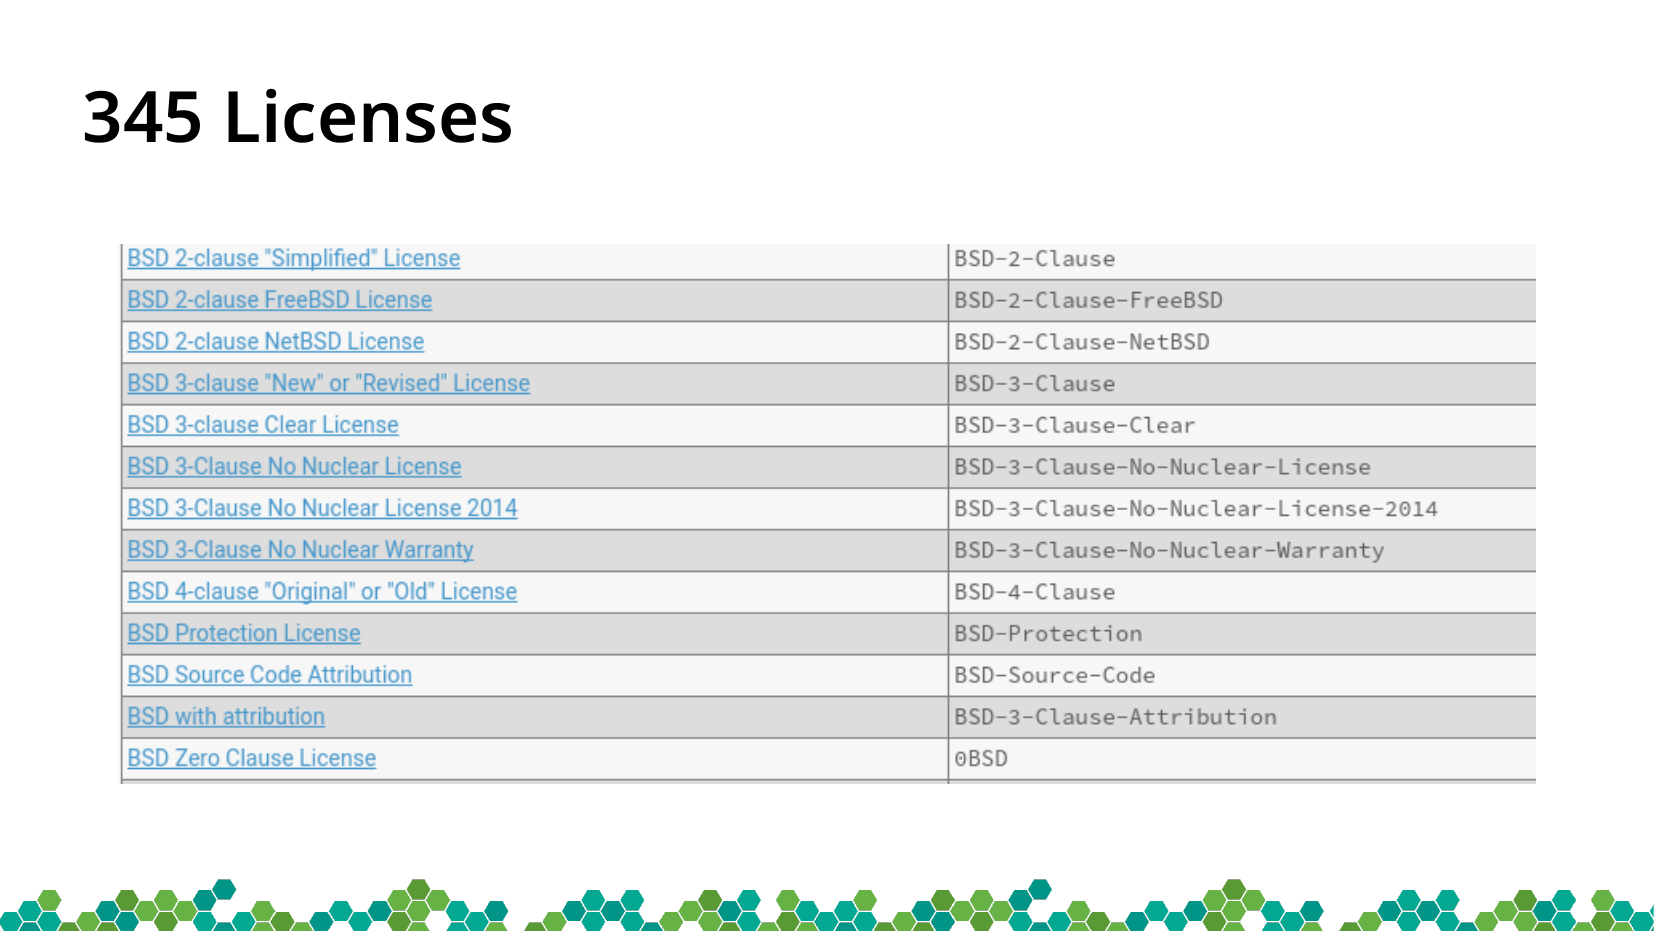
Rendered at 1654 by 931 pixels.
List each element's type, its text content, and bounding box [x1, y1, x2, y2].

title 345 Licenses [82, 37, 1571, 193]
picture [118, 244, 1536, 784]
picture [0, 871, 1654, 931]
